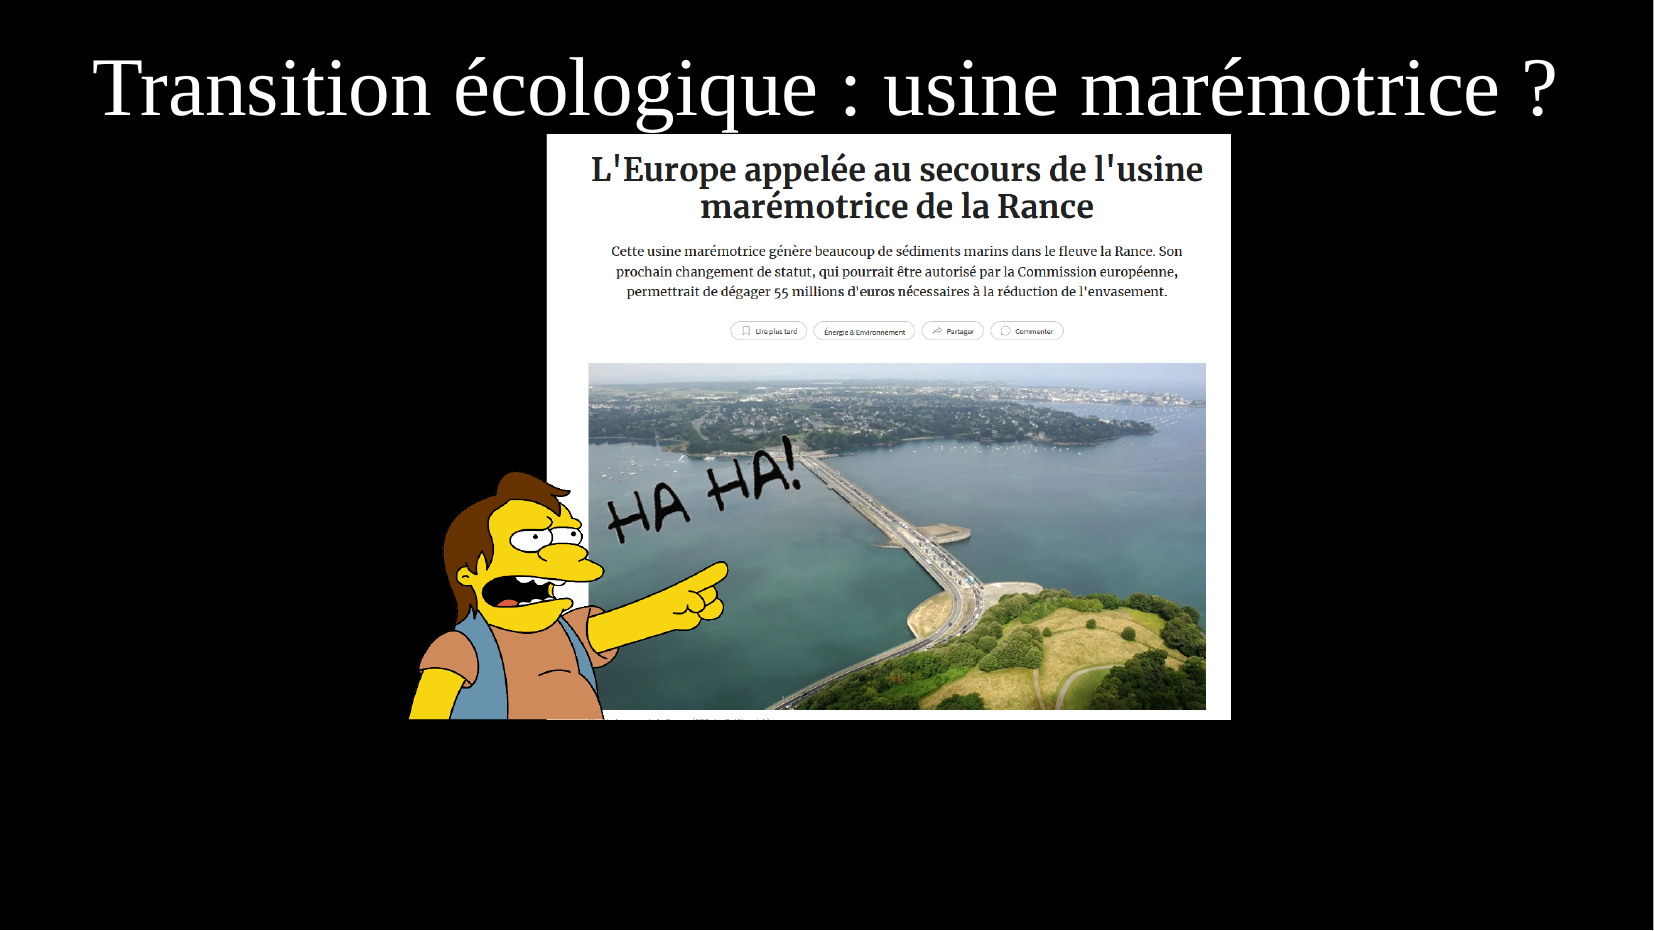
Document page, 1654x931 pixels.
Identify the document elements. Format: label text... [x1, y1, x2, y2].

picture [404, 134, 1231, 721]
title Transition écologique : usine marémotrice ? [82, 9, 1571, 166]
